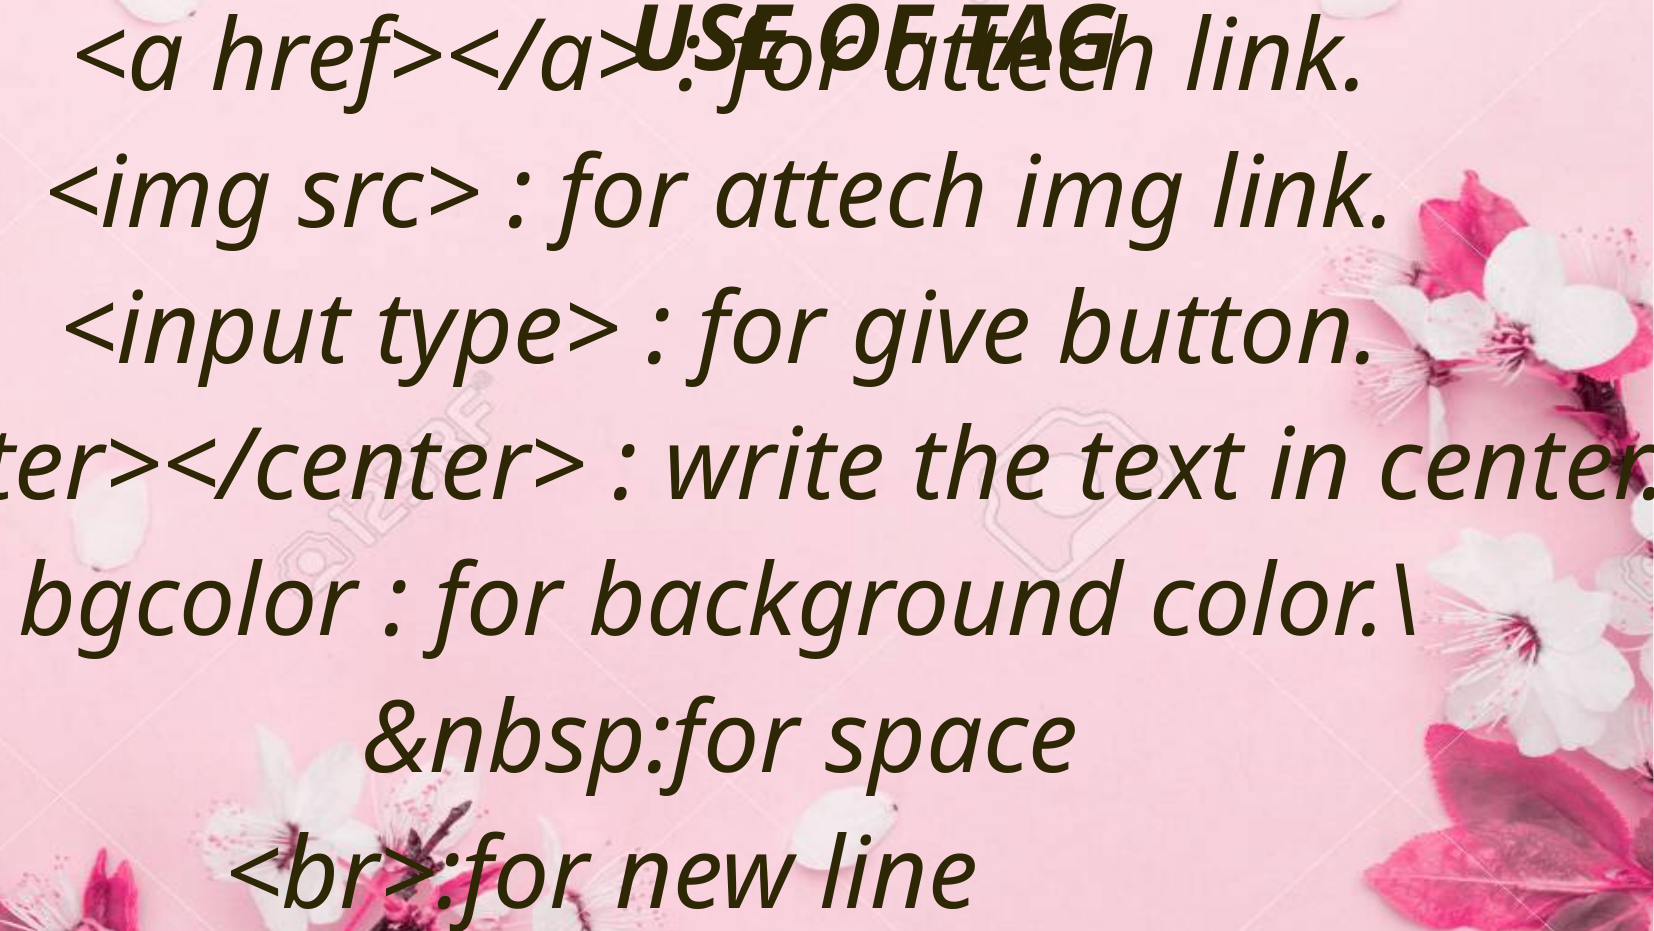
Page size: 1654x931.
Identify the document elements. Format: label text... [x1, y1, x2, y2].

title <a href></a> : for attech link. <img src> : for attech img link. <input type> : for give button. <center></center> : write the text in center. bgcolor : for background color.\ &nbsp:for space <br>:for new line [0, 0, 1654, 931]
